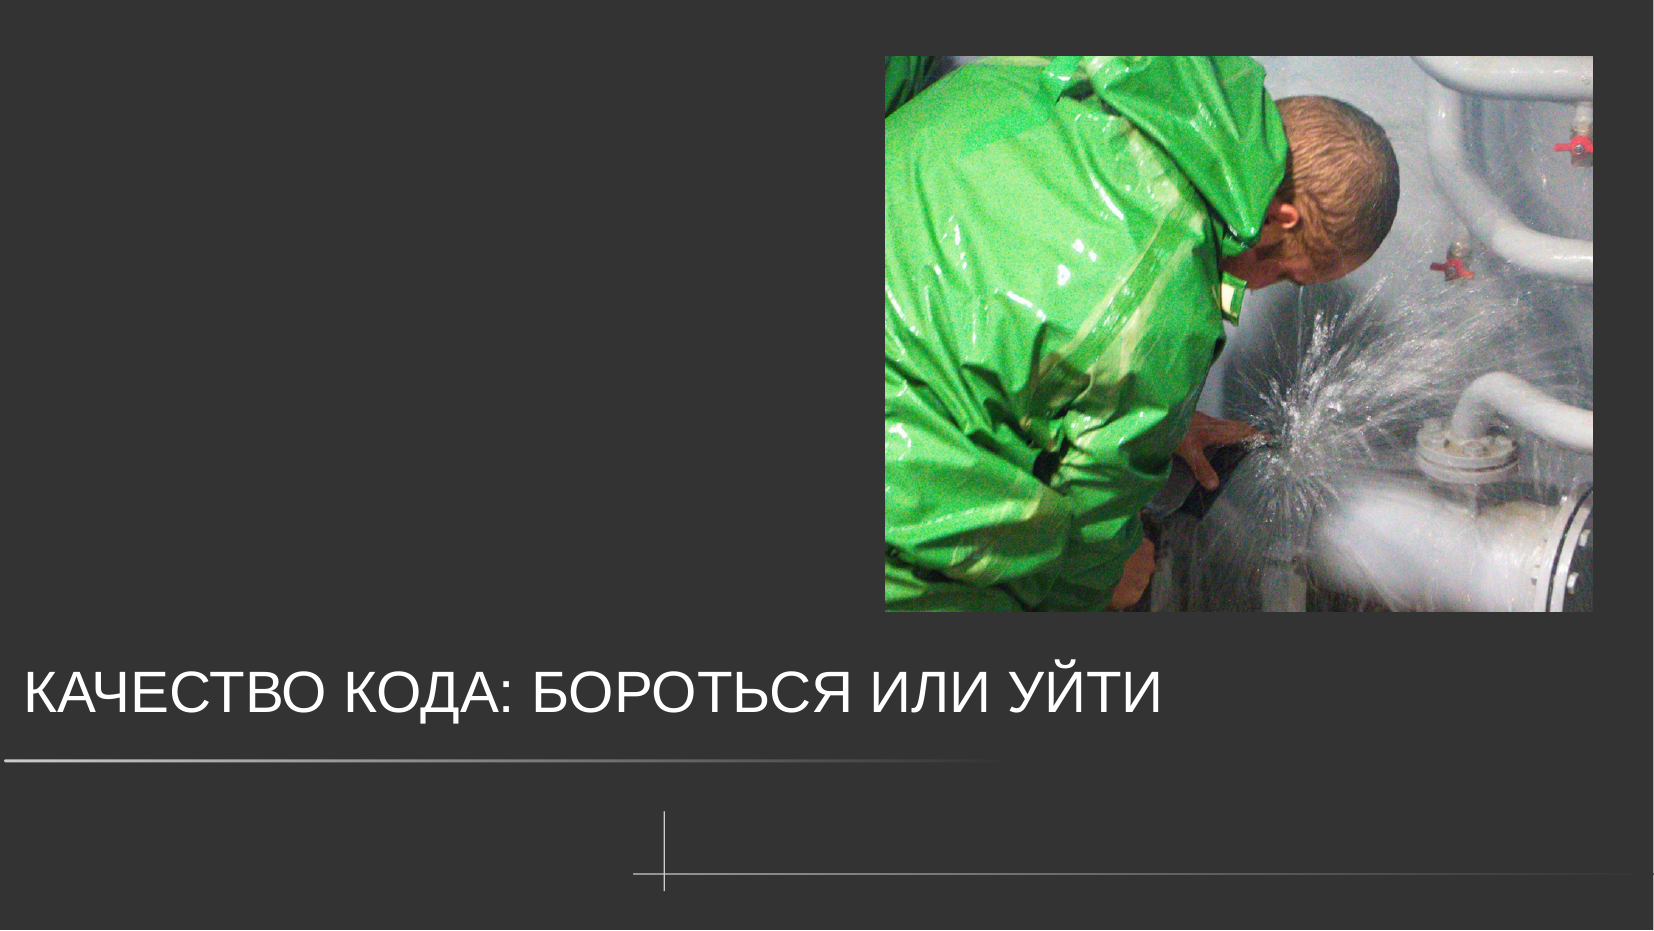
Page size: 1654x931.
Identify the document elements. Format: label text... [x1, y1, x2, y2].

title КАЧЕСТВО КОДА: БОРОТЬСЯ ИЛИ УЙТИ [23, 637, 1501, 746]
picture [885, 56, 1593, 612]
